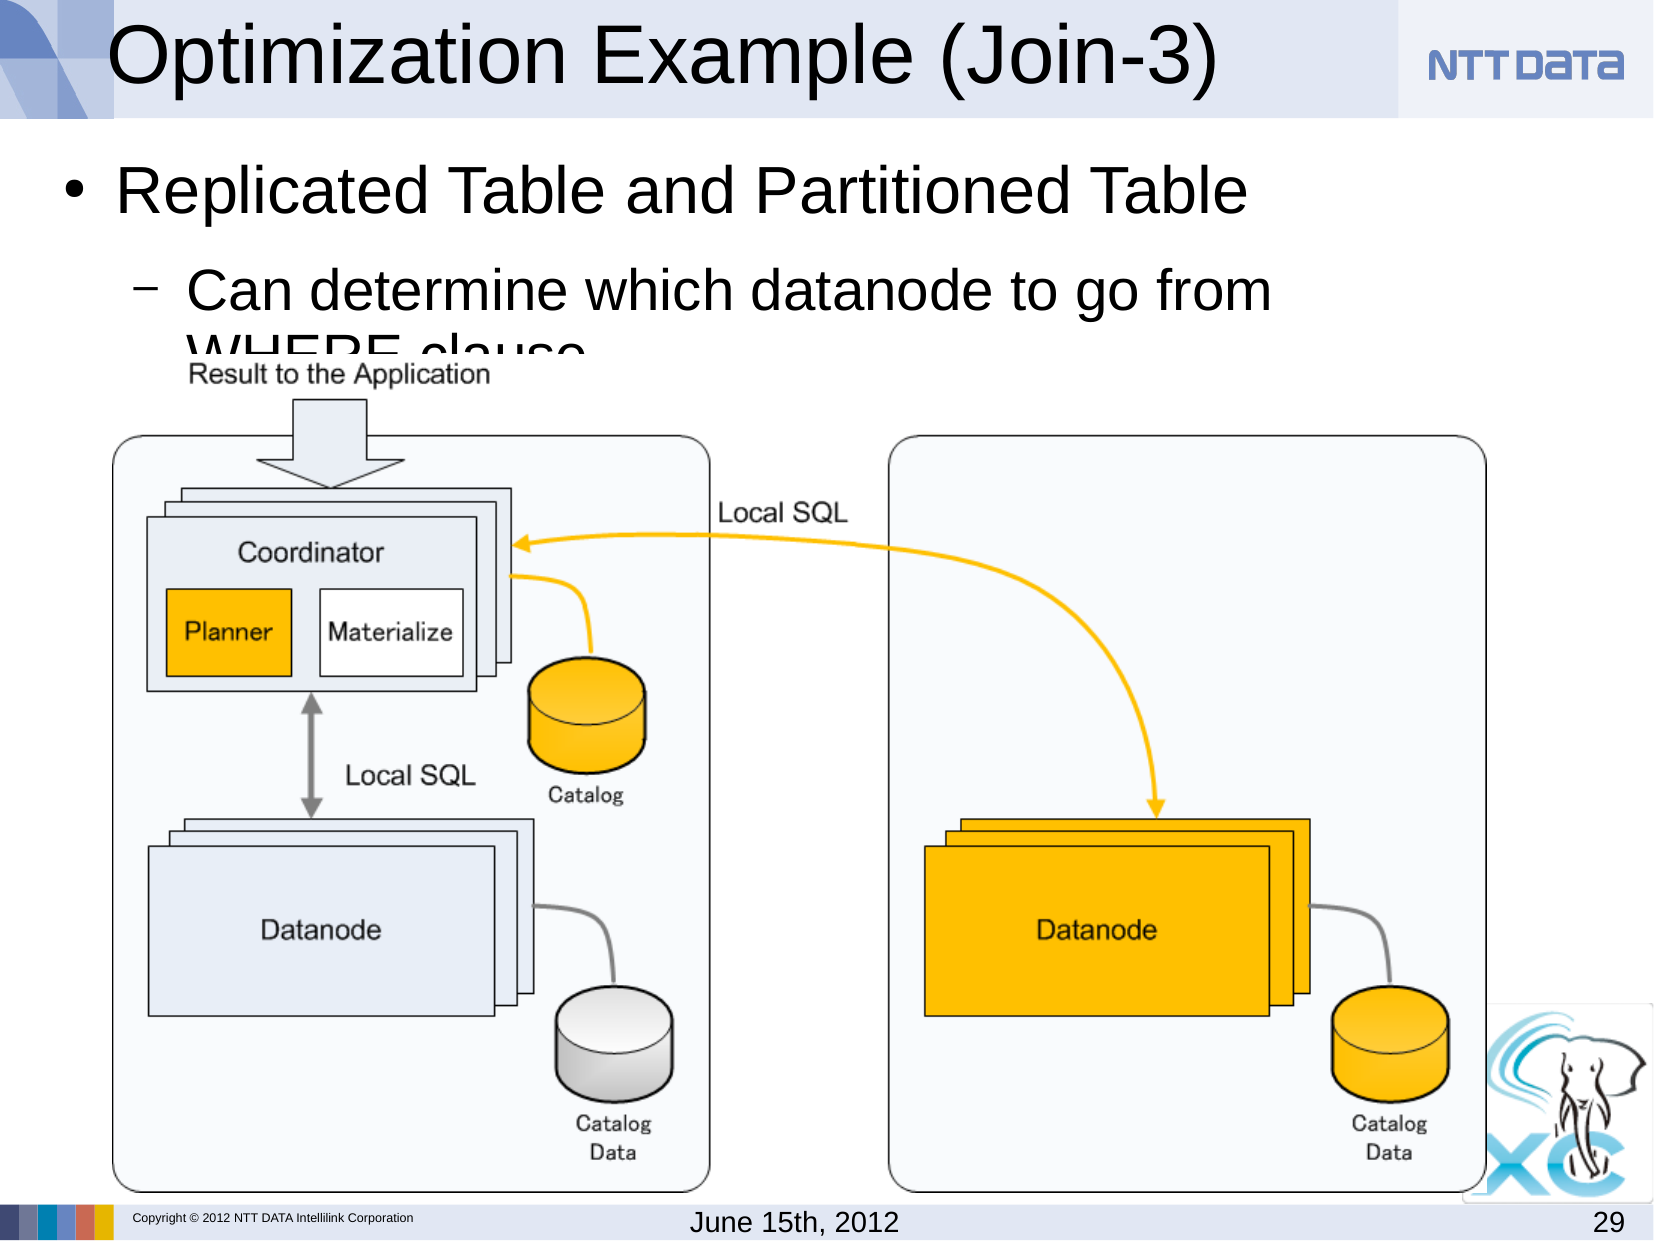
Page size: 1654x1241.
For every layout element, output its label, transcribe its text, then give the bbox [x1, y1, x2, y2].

title Optimization Example (Join-3) [106, 7, 1399, 101]
picture [112, 354, 1654, 1204]
picture [0, 0, 114, 119]
picture [1429, 50, 1624, 80]
list Replicated Table and Partitioned Table Can determine which datanode to go from WHERE clause [44, 153, 1501, 1182]
